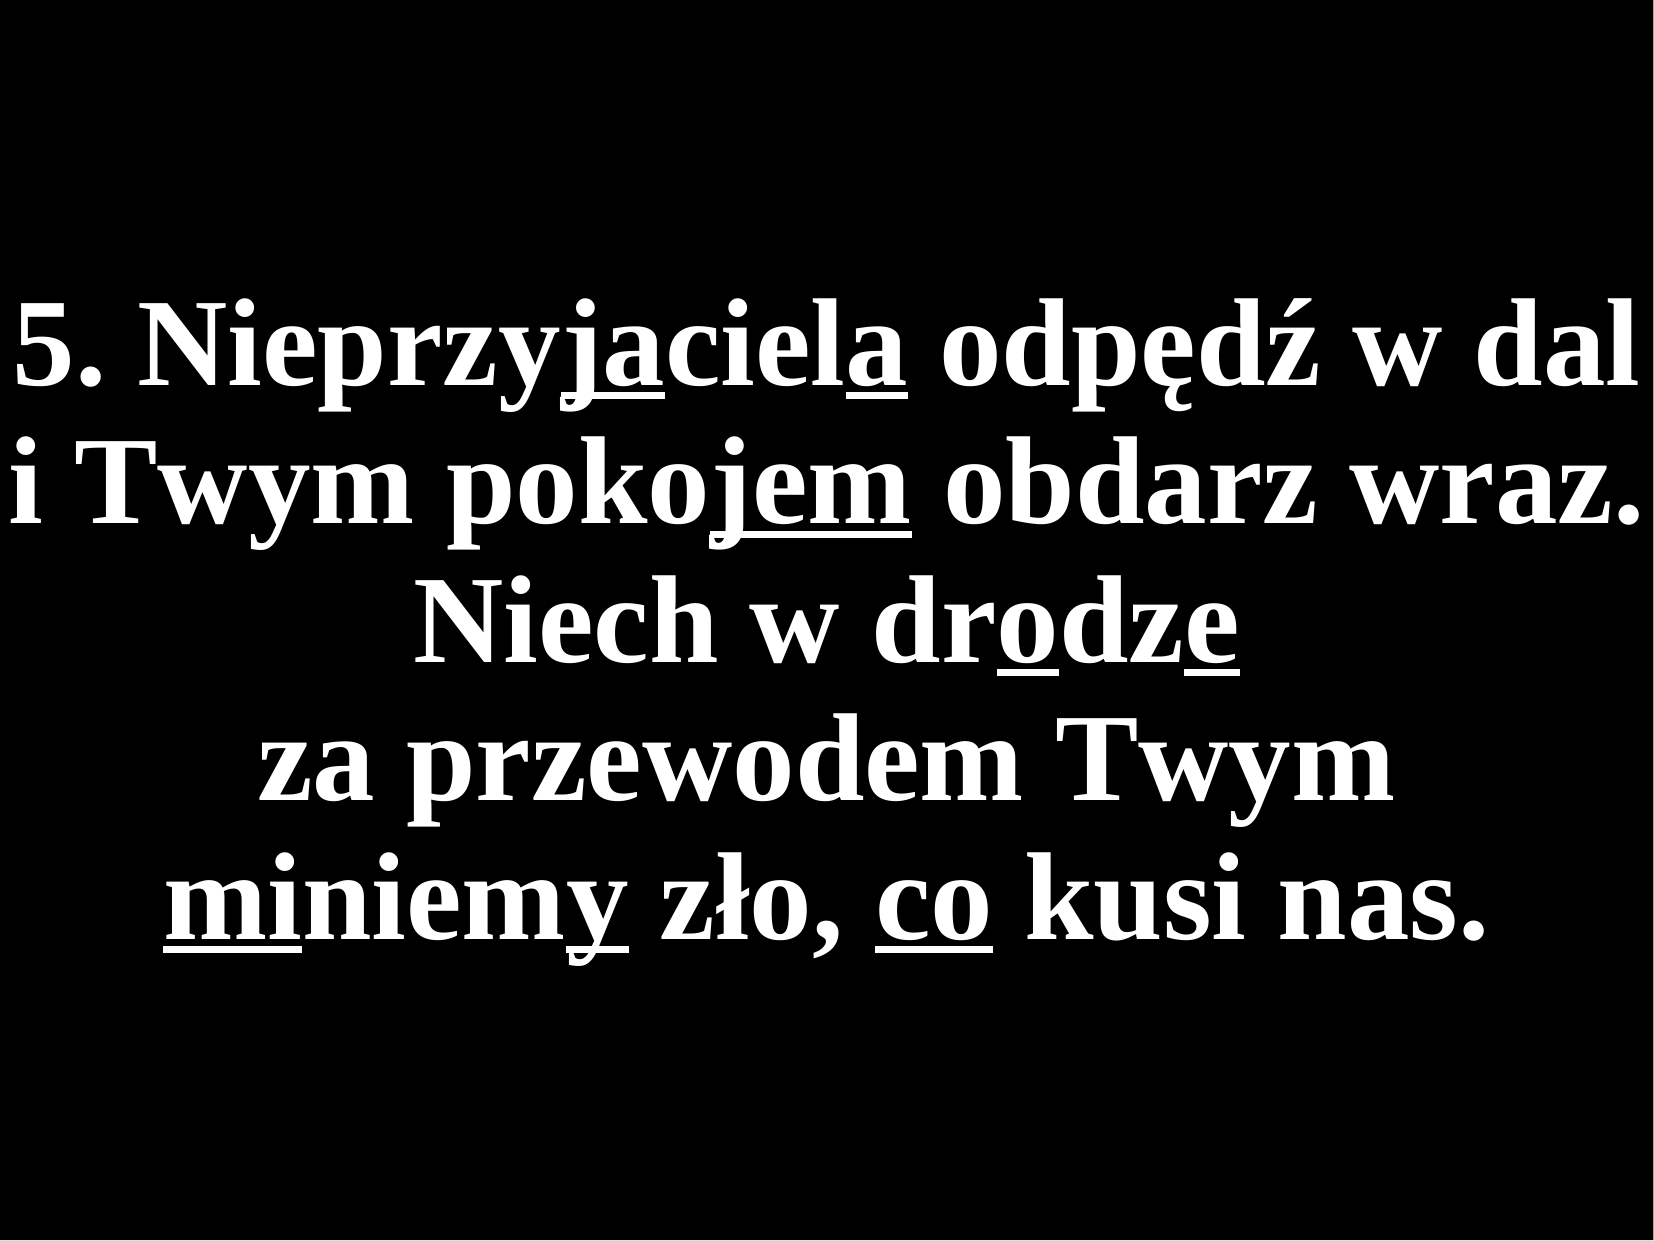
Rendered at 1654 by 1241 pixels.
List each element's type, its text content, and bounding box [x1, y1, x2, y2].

title 5. Nieprzyjaciela odpędź w dal i Twym pokojem obdarz wraz. Niech w drodze za przewodem Twym miniemy zło, co kusi nas. [0, 0, 1654, 1241]
